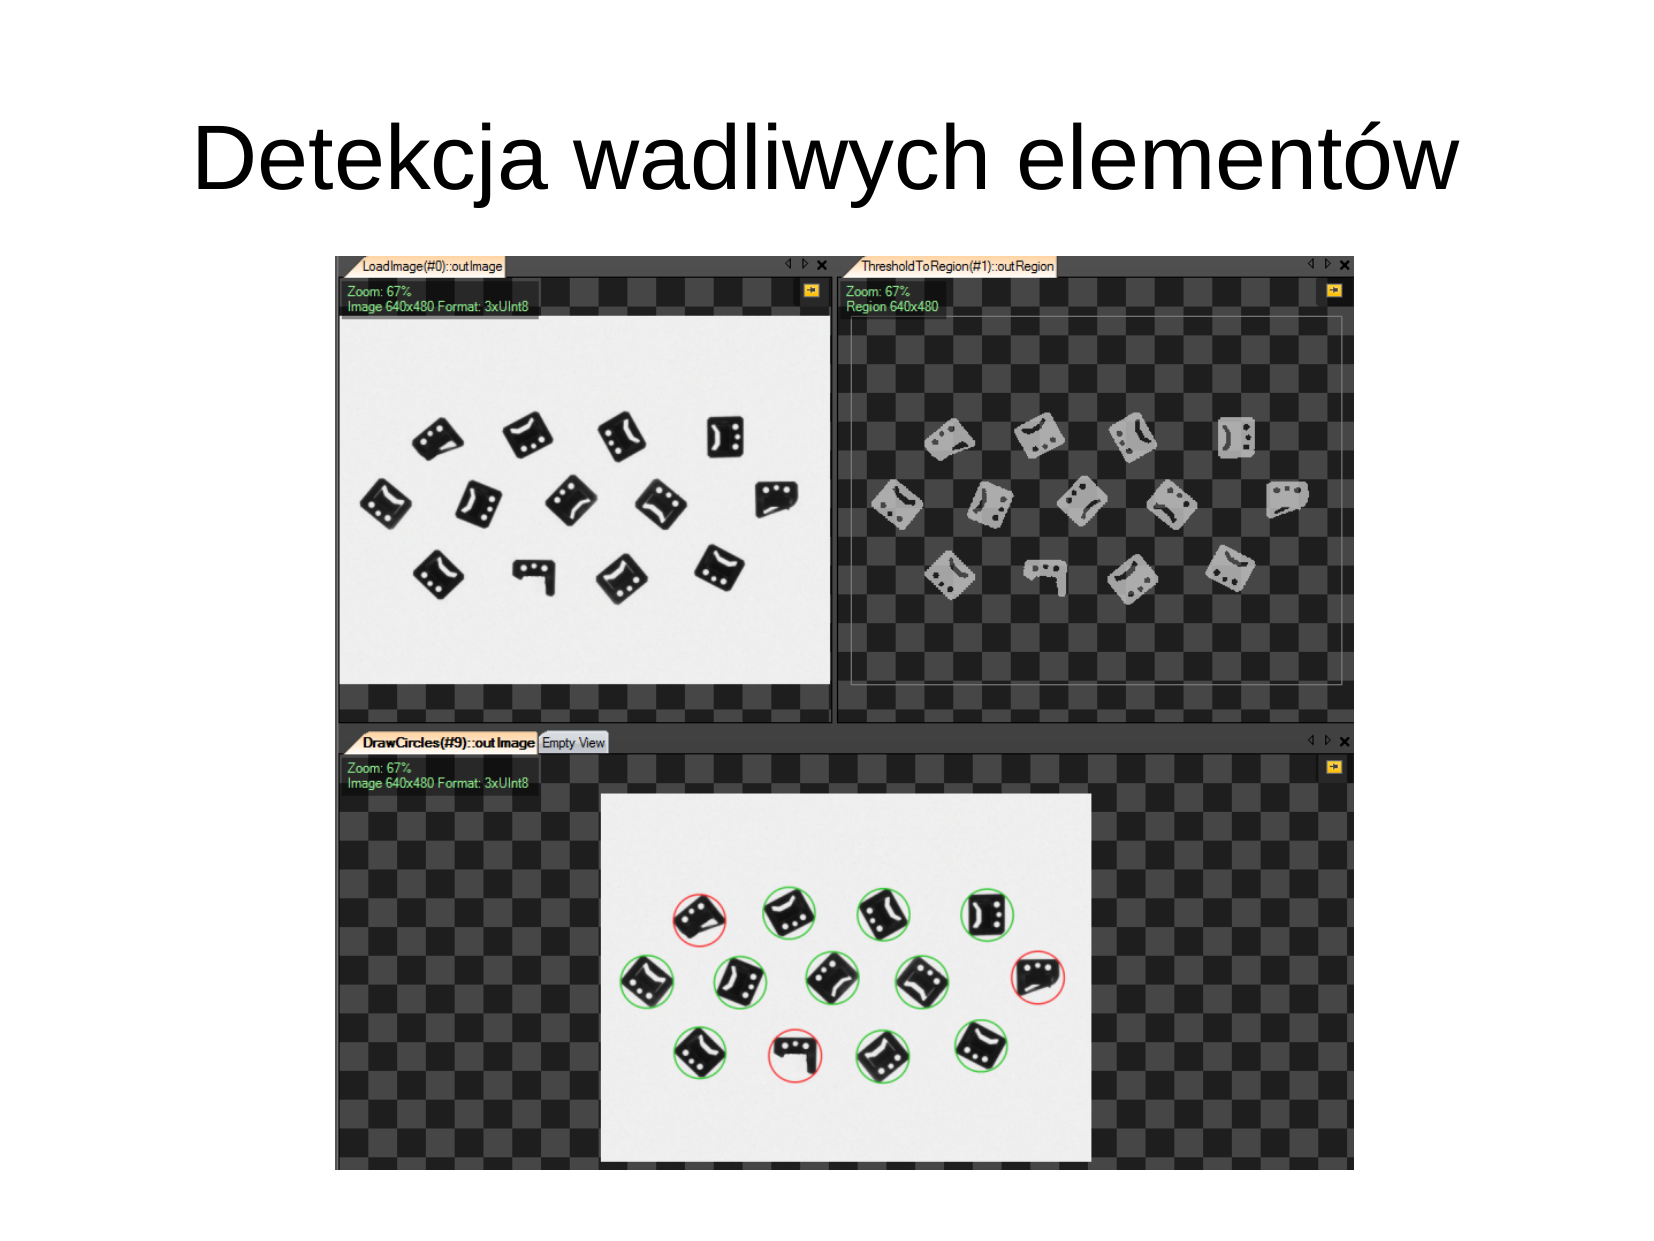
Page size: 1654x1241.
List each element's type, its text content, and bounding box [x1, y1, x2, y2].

title Detekcja wadliwych elementów [82, 49, 1571, 257]
picture [335, 256, 1354, 1170]
